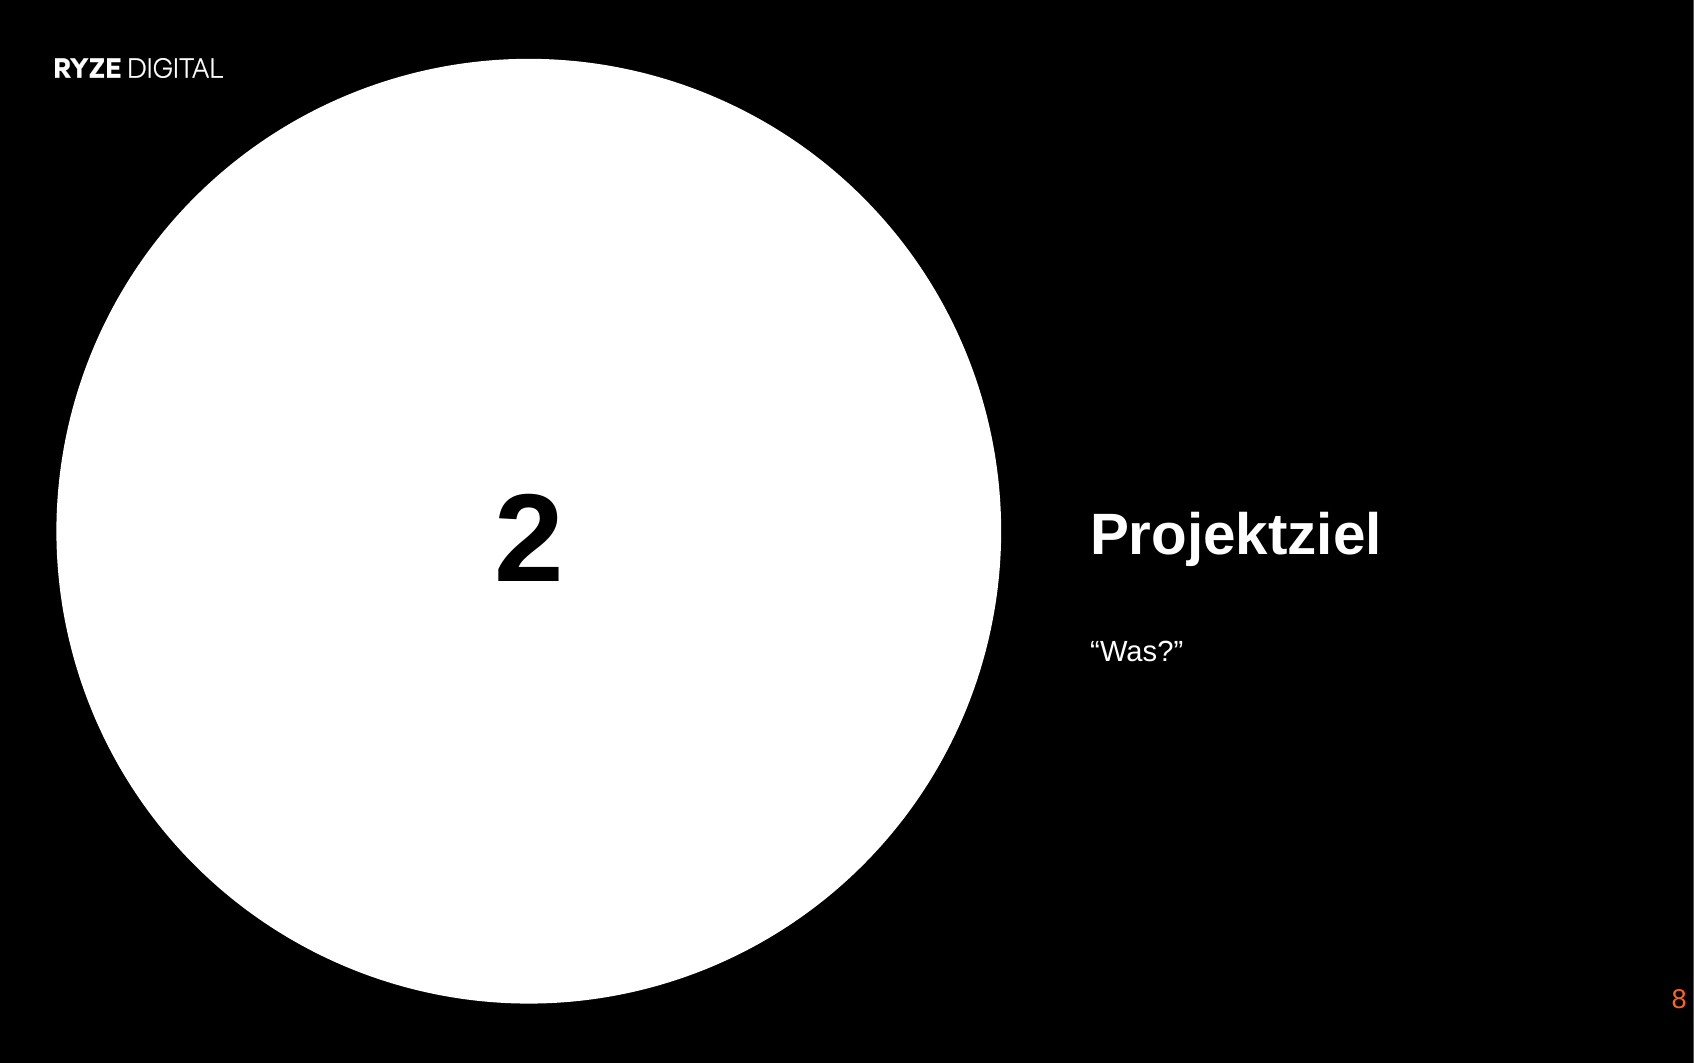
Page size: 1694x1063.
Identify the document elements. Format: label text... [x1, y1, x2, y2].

list “Was?” [1090, 632, 1611, 938]
list Projektziel [1090, 467, 1611, 596]
list 2 [245, 467, 813, 596]
picture [55, 58, 223, 78]
slide_number <number> [1584, 981, 1687, 1063]
